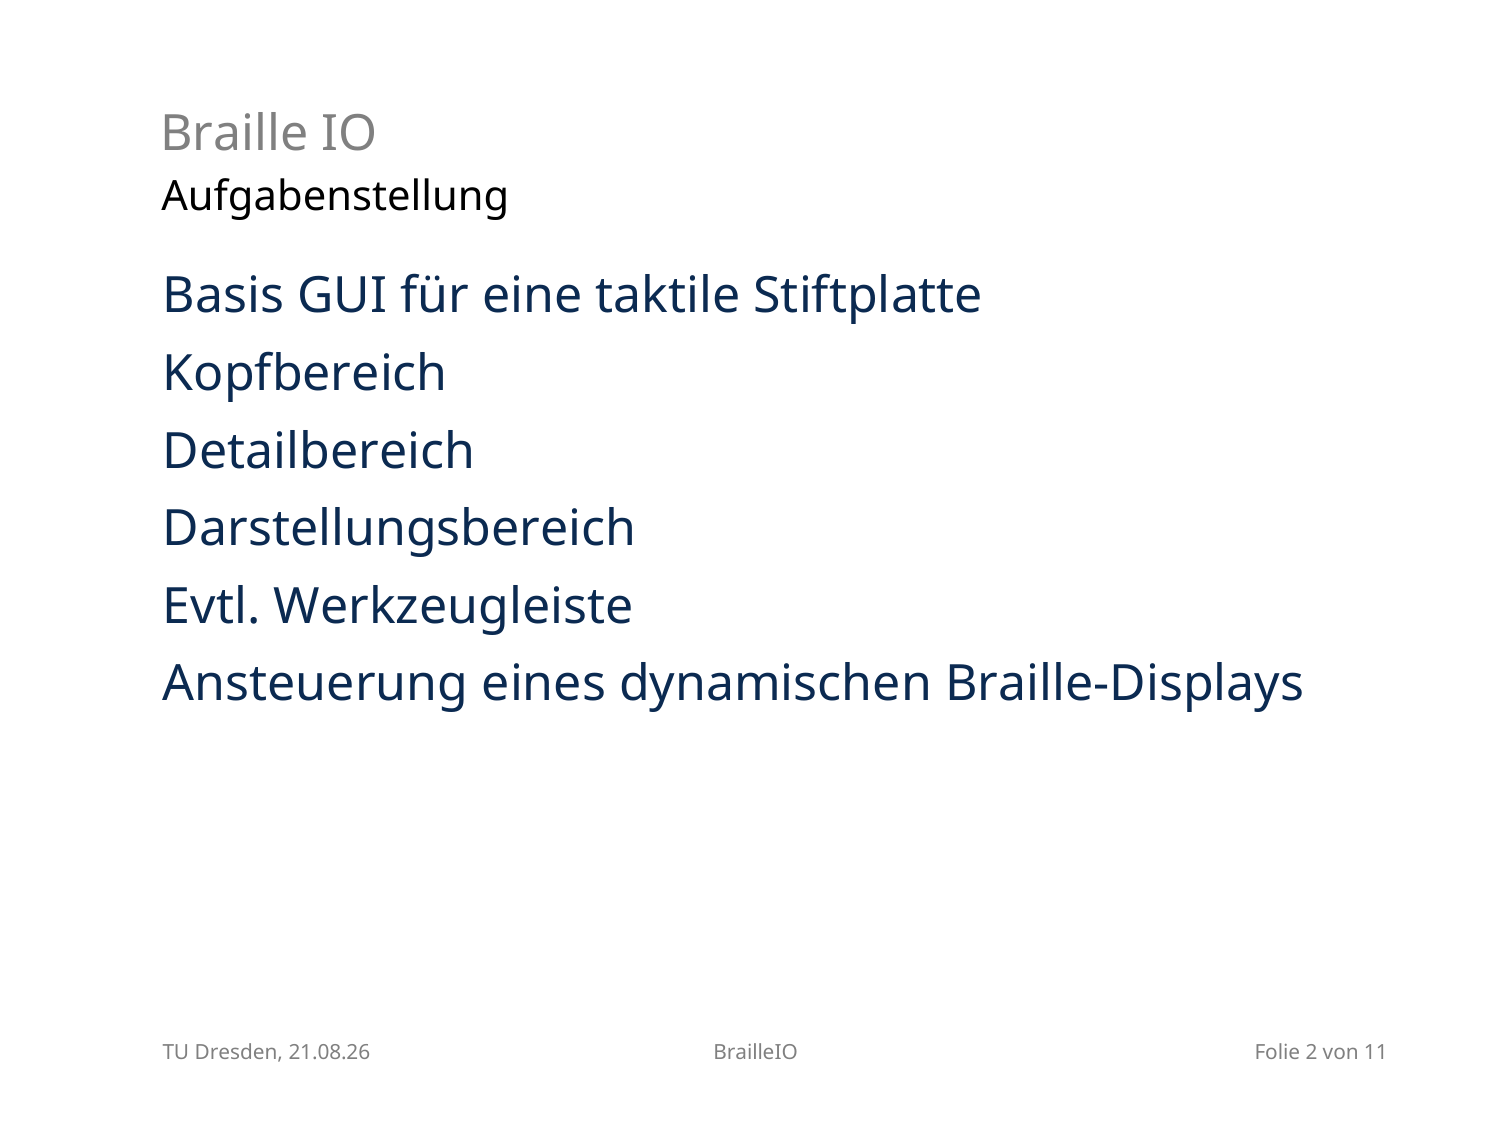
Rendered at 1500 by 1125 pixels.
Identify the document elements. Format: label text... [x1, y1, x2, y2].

text_box Aufgabenstellung [161, 162, 1388, 225]
title Braille IO [160, 93, 1392, 170]
list Basis GUI für eine taktile Stiftplatte Kopfbereich Detailbereich Darstellungsbereich Evtl. Werkzeugleiste Ansteuerung eines dynamischen Braille-Displays [162, 251, 1388, 827]
